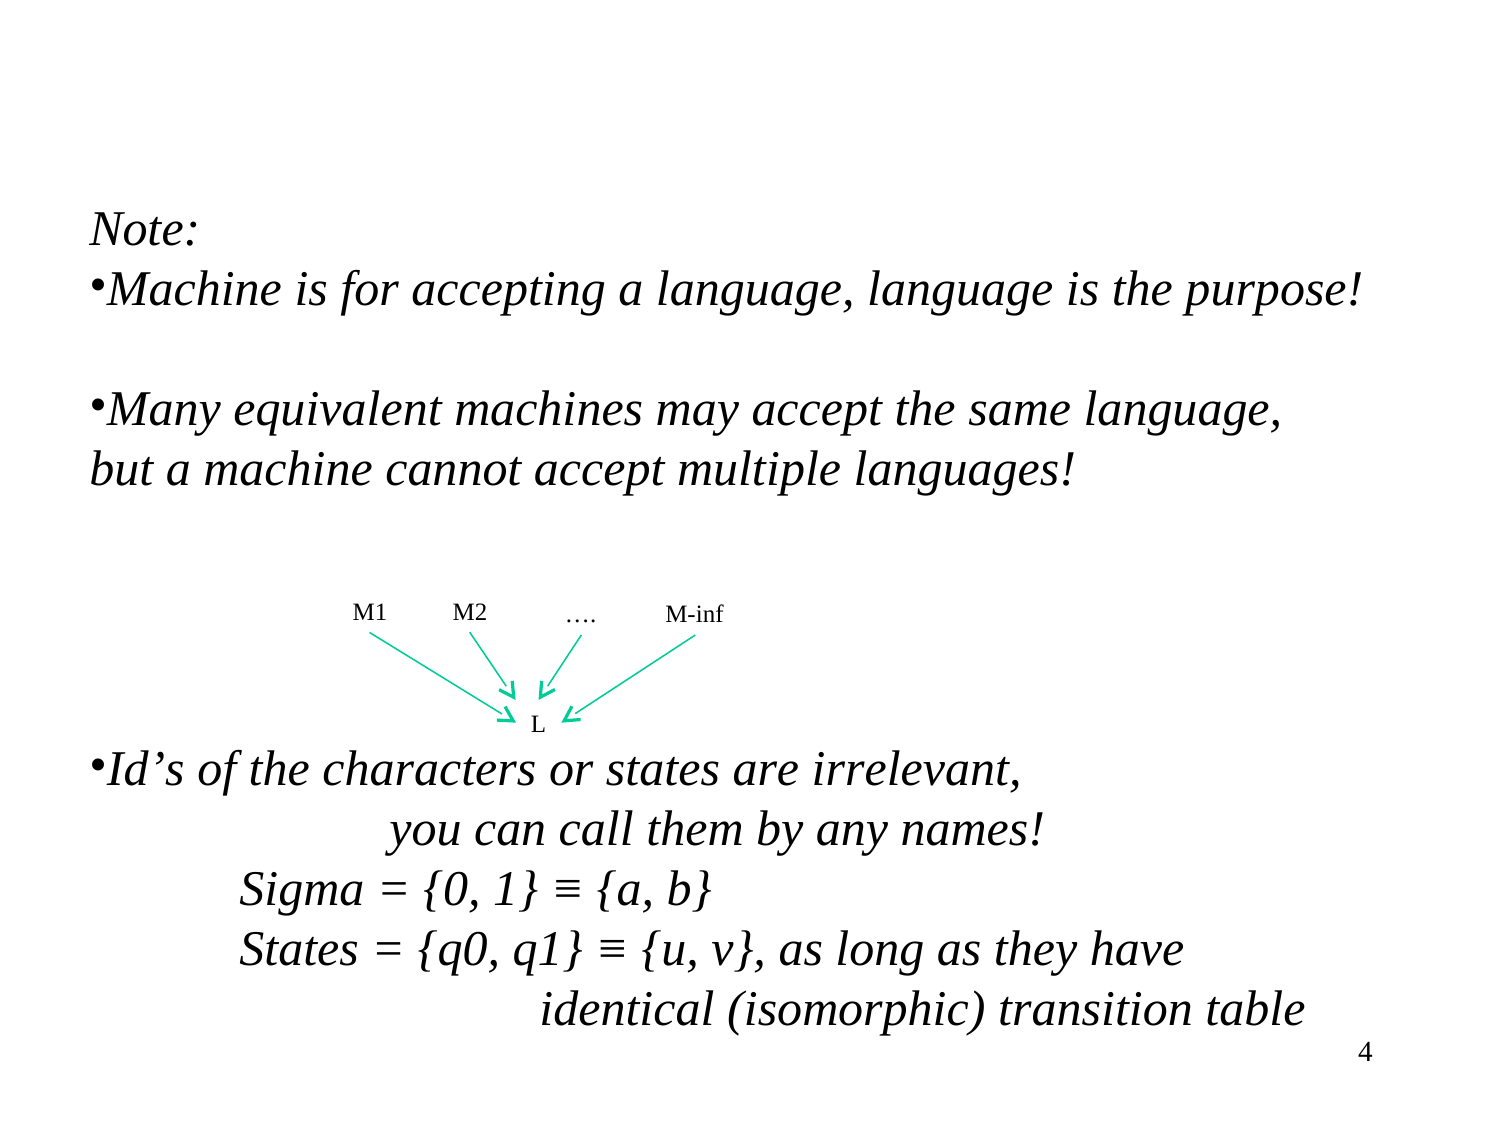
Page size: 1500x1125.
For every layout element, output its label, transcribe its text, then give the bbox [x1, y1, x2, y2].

text_box M1 [337, 587, 403, 633]
text_box M2 [437, 587, 503, 633]
text_box Note: Machine is for accepting a language, language is the purpose! Many equivalent machines may accept the same language, but a machine cannot accept multiple languages! Id’s of the characters or states are irrelevant, you can call them by any names! Sigma = {0, 1} ≡ {a, b} States = {q0, q1} ≡ {u, v}, as long as they have identical (isomorphic) transition table [74, 187, 1379, 1043]
text_box …. [550, 590, 612, 636]
text_box L [516, 699, 562, 746]
text_box <number> [1074, 1025, 1388, 1101]
text_box M-inf [650, 590, 739, 636]
